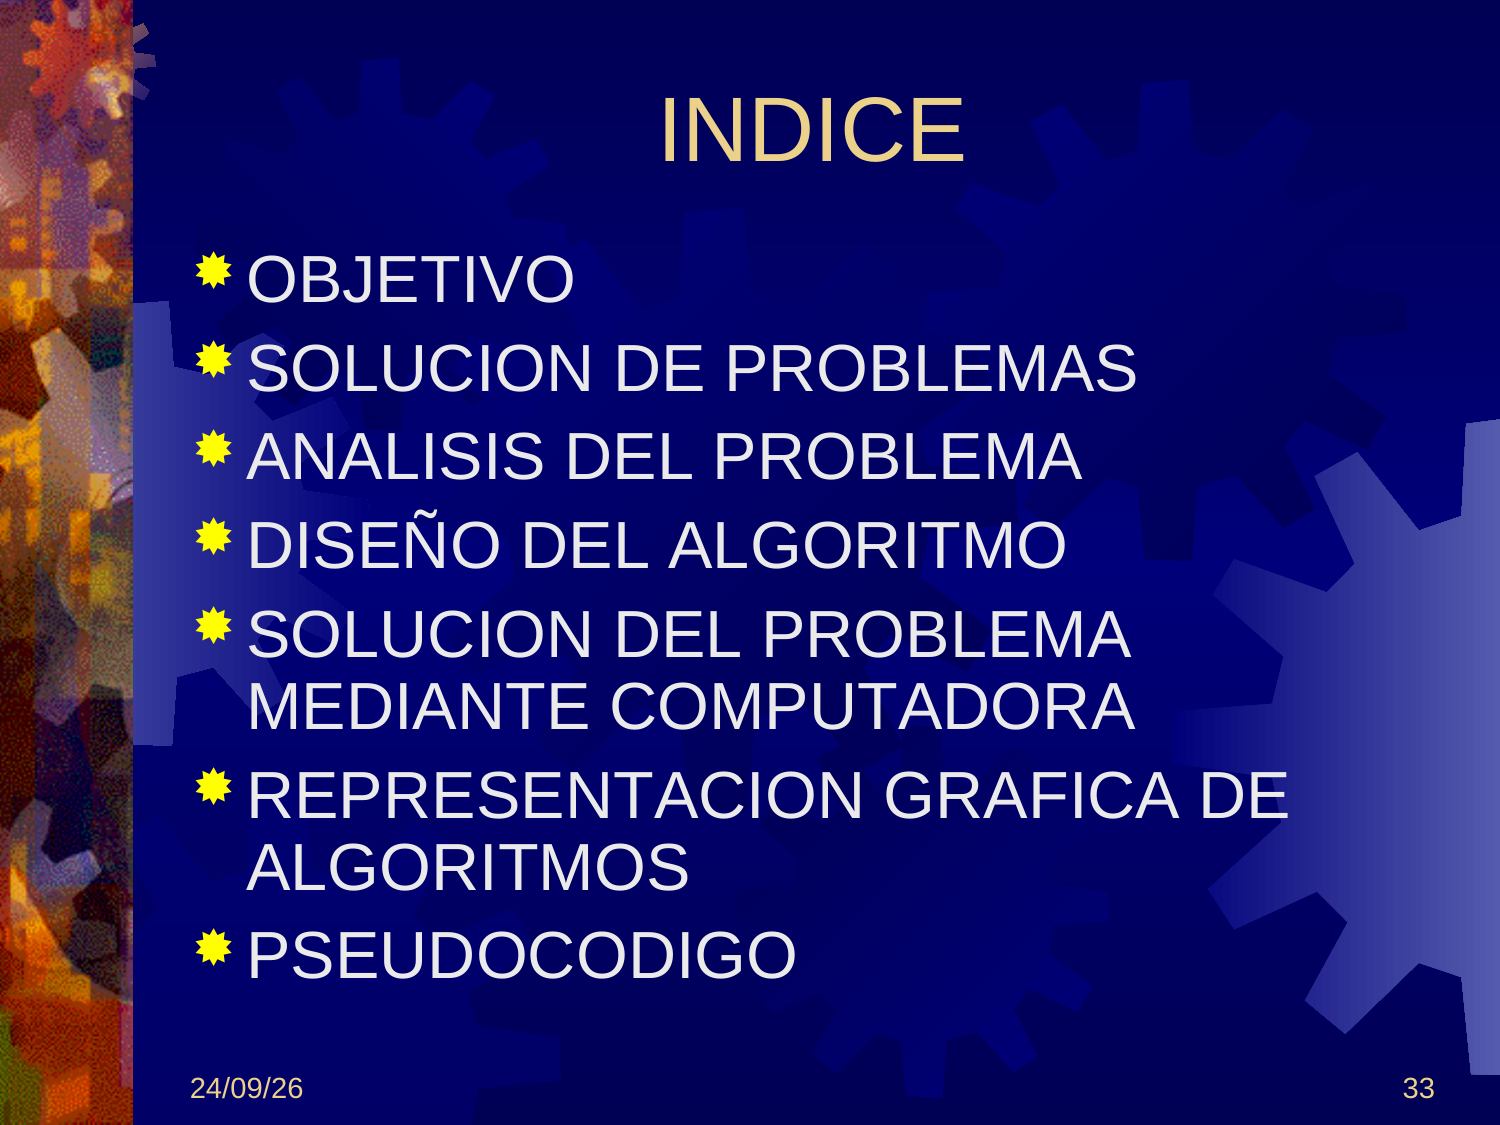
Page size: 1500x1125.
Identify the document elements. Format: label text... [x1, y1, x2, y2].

title INDICE [174, 50, 1450, 188]
list OBJETIVO SOLUCION DE PROBLEMAS ANALISIS DEL PROBLEMA DISEÑO DEL ALGORITMO SOLUCION DEL PROBLEMA MEDIANTE COMPUTADORA REPRESENTACION GRAFICA DE ALGORITMOS PSEUDOCODIGO [174, 237, 1450, 1013]
text_box 22/08/20 [174, 1037, 488, 1113]
text_box <número> [1137, 1037, 1450, 1113]
picture [0, 0, 133, 1125]
